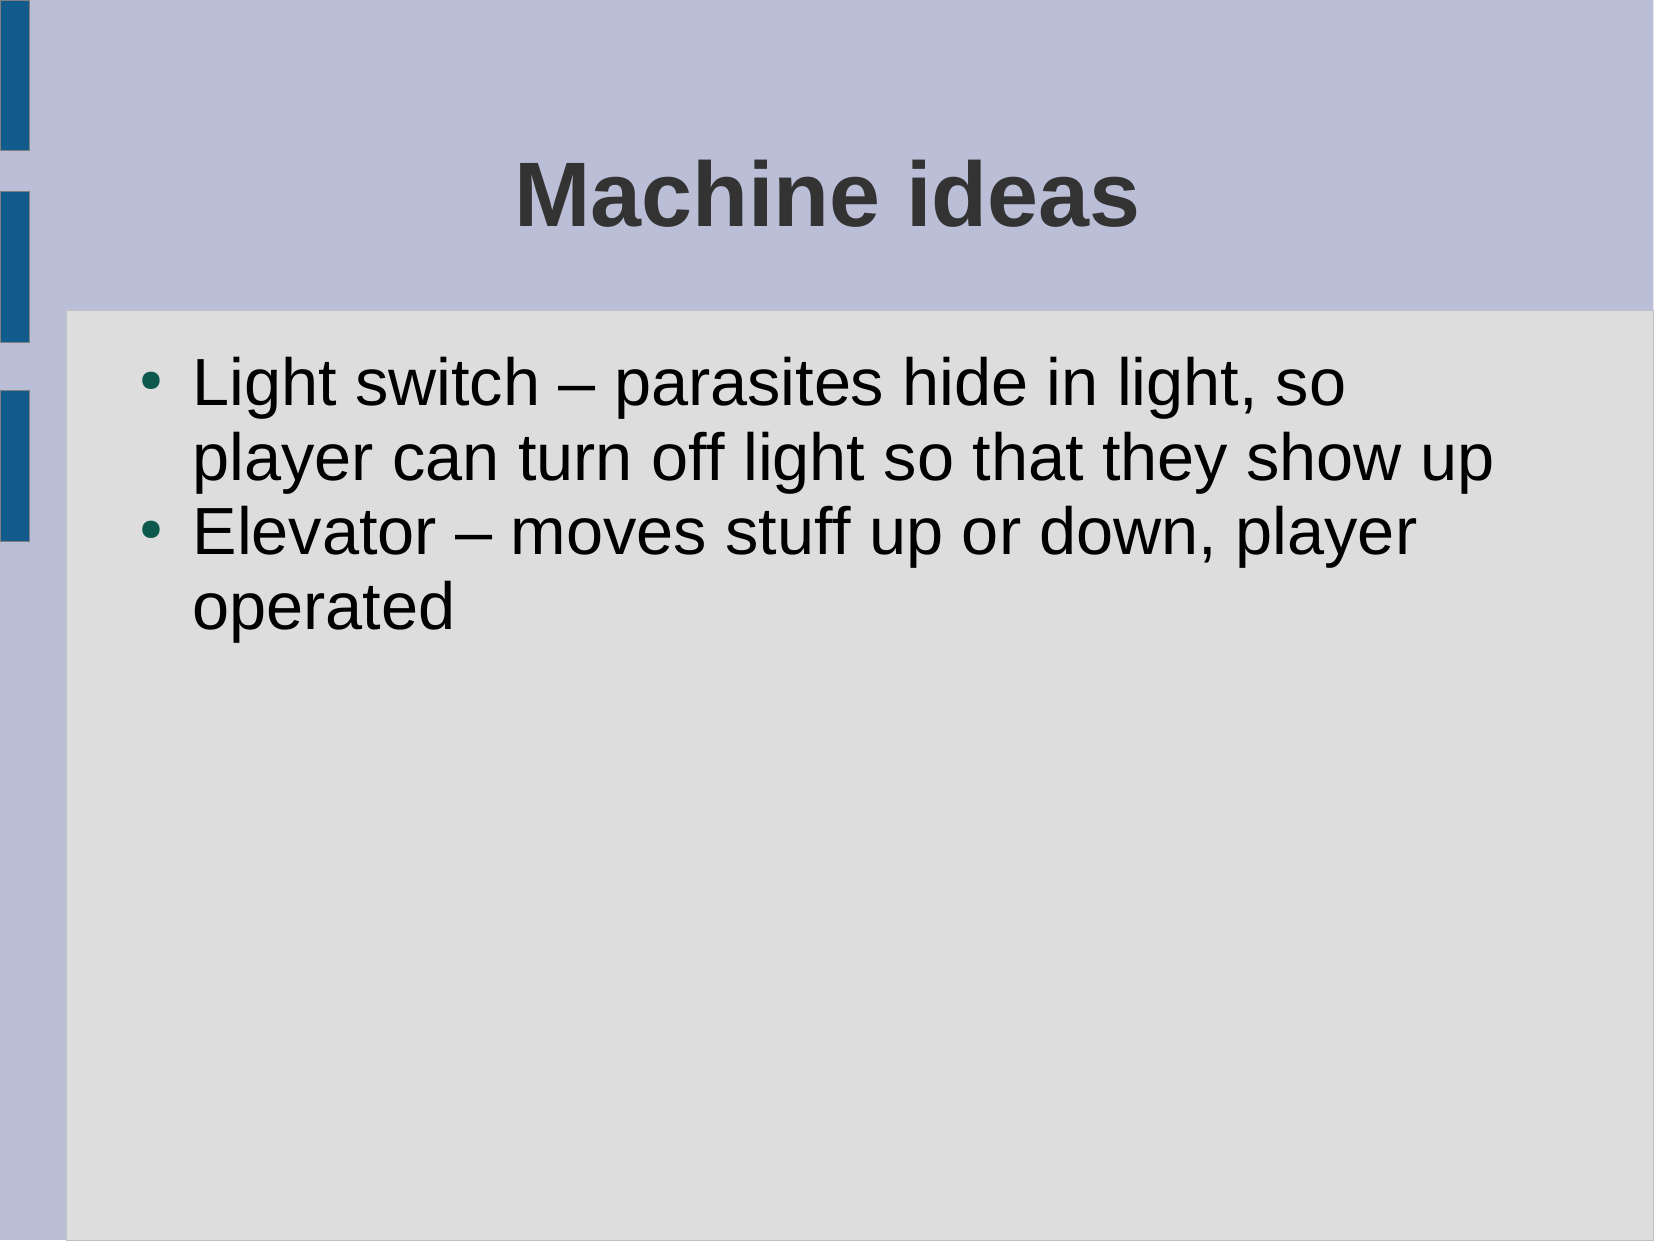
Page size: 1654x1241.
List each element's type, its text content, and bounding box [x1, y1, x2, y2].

title Machine ideas [121, 91, 1534, 299]
list Light switch – parasites hide in light, so player can turn off light so that they show up Elevator – moves stuff up or down, player operated [121, 344, 1534, 1064]
